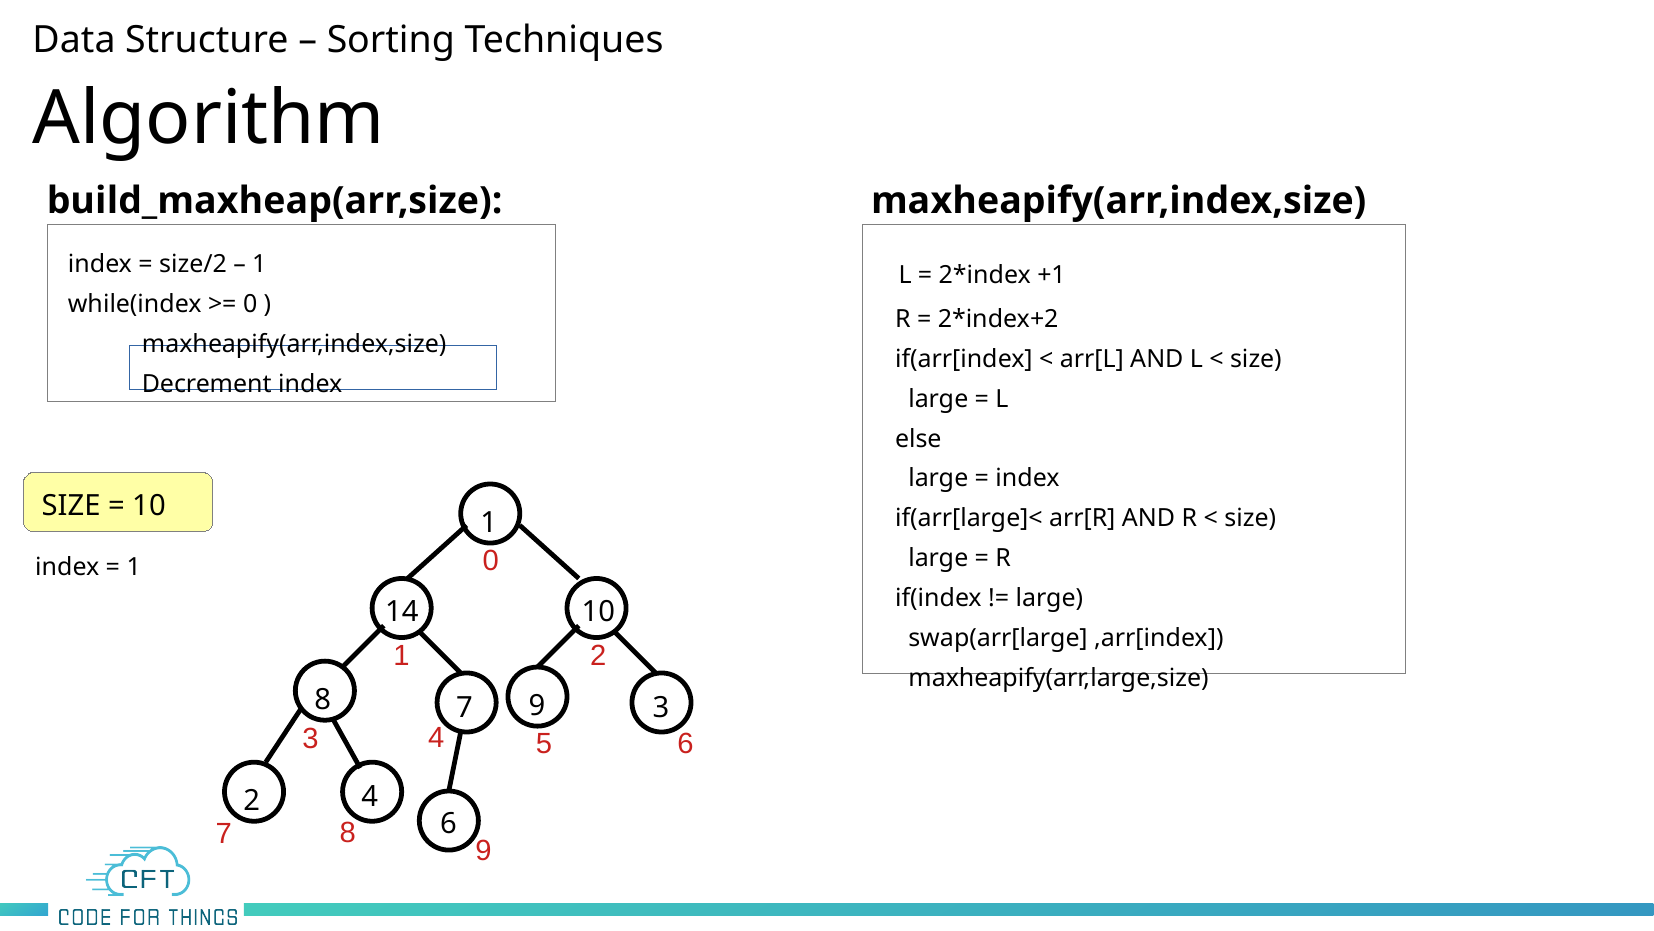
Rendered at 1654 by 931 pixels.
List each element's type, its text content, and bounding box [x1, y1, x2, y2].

text_box [631, 686, 637, 719]
text_box [23, 472, 213, 532]
text_box [432, 845, 466, 851]
text_box [474, 805, 479, 837]
text_box 10 [566, 582, 634, 632]
text_box 1 [378, 631, 425, 680]
text_box 7 [441, 678, 490, 728]
text_box [862, 224, 1406, 674]
text_box [582, 578, 611, 582]
text_box 3 [287, 714, 334, 763]
text_box 14 [370, 582, 438, 632]
text_box L = 2*index +1 R = 2*index+2 if(arr[index] < arr[L] AND L < size) large = L else large = index if(arr[large]< arr[R] AND R < size) large = R if(index != large) swap(arr[large] ,arr[index]) maxheapify(arr,large,size) [874, 236, 1371, 647]
text_box build_maxheap(arr,size): [32, 165, 650, 225]
text_box [348, 672, 355, 710]
text_box 3 [287, 714, 293, 724]
text_box [302, 661, 347, 671]
text_box 6 [662, 719, 709, 768]
text_box [277, 773, 284, 811]
text_box [395, 773, 402, 811]
text_box [490, 684, 497, 721]
text_box [433, 791, 464, 795]
text_box [232, 762, 276, 772]
title Data Structure – Sorting Techniques Algorithm [32, 12, 1184, 166]
text_box [645, 672, 678, 678]
text_box [362, 762, 390, 768]
text_box index = size/2 – 1 while(index >= 0 ) maxheapify(arr,index,size) Decrement index [53, 238, 508, 402]
text_box [646, 728, 662, 733]
text_box 5 [521, 719, 567, 768]
text_box 1 [458, 493, 525, 544]
text_box 7 [200, 809, 247, 857]
text_box 8 [324, 808, 371, 857]
text_box [686, 686, 692, 719]
text_box index = 1 [0, 541, 186, 591]
text_box [387, 578, 416, 582]
text_box [371, 818, 386, 822]
text_box SIZE = 10 [26, 476, 207, 526]
text_box 2 [575, 631, 622, 680]
text_box [437, 687, 441, 713]
text_box [515, 667, 560, 677]
text_box [468, 483, 512, 493]
text_box [450, 672, 484, 678]
text_box maxheapify(arr,index,size) [856, 166, 1571, 225]
text_box 0 [467, 536, 514, 585]
picture [59, 846, 237, 925]
text_box [419, 803, 425, 838]
text_box 3 [637, 678, 686, 728]
text_box 9 [513, 677, 562, 727]
text_box [562, 680, 568, 714]
text_box 8 [299, 671, 348, 721]
text_box [460, 728, 482, 733]
text_box [295, 676, 299, 705]
text_box [342, 778, 346, 806]
text_box [507, 680, 513, 714]
text_box [47, 224, 556, 402]
text_box 9 [460, 826, 507, 875]
text_box [224, 777, 228, 806]
text_box 6 [425, 795, 474, 845]
text_box 4 [346, 768, 395, 818]
text_box 2 [228, 772, 277, 822]
text_box 4 [413, 713, 460, 762]
